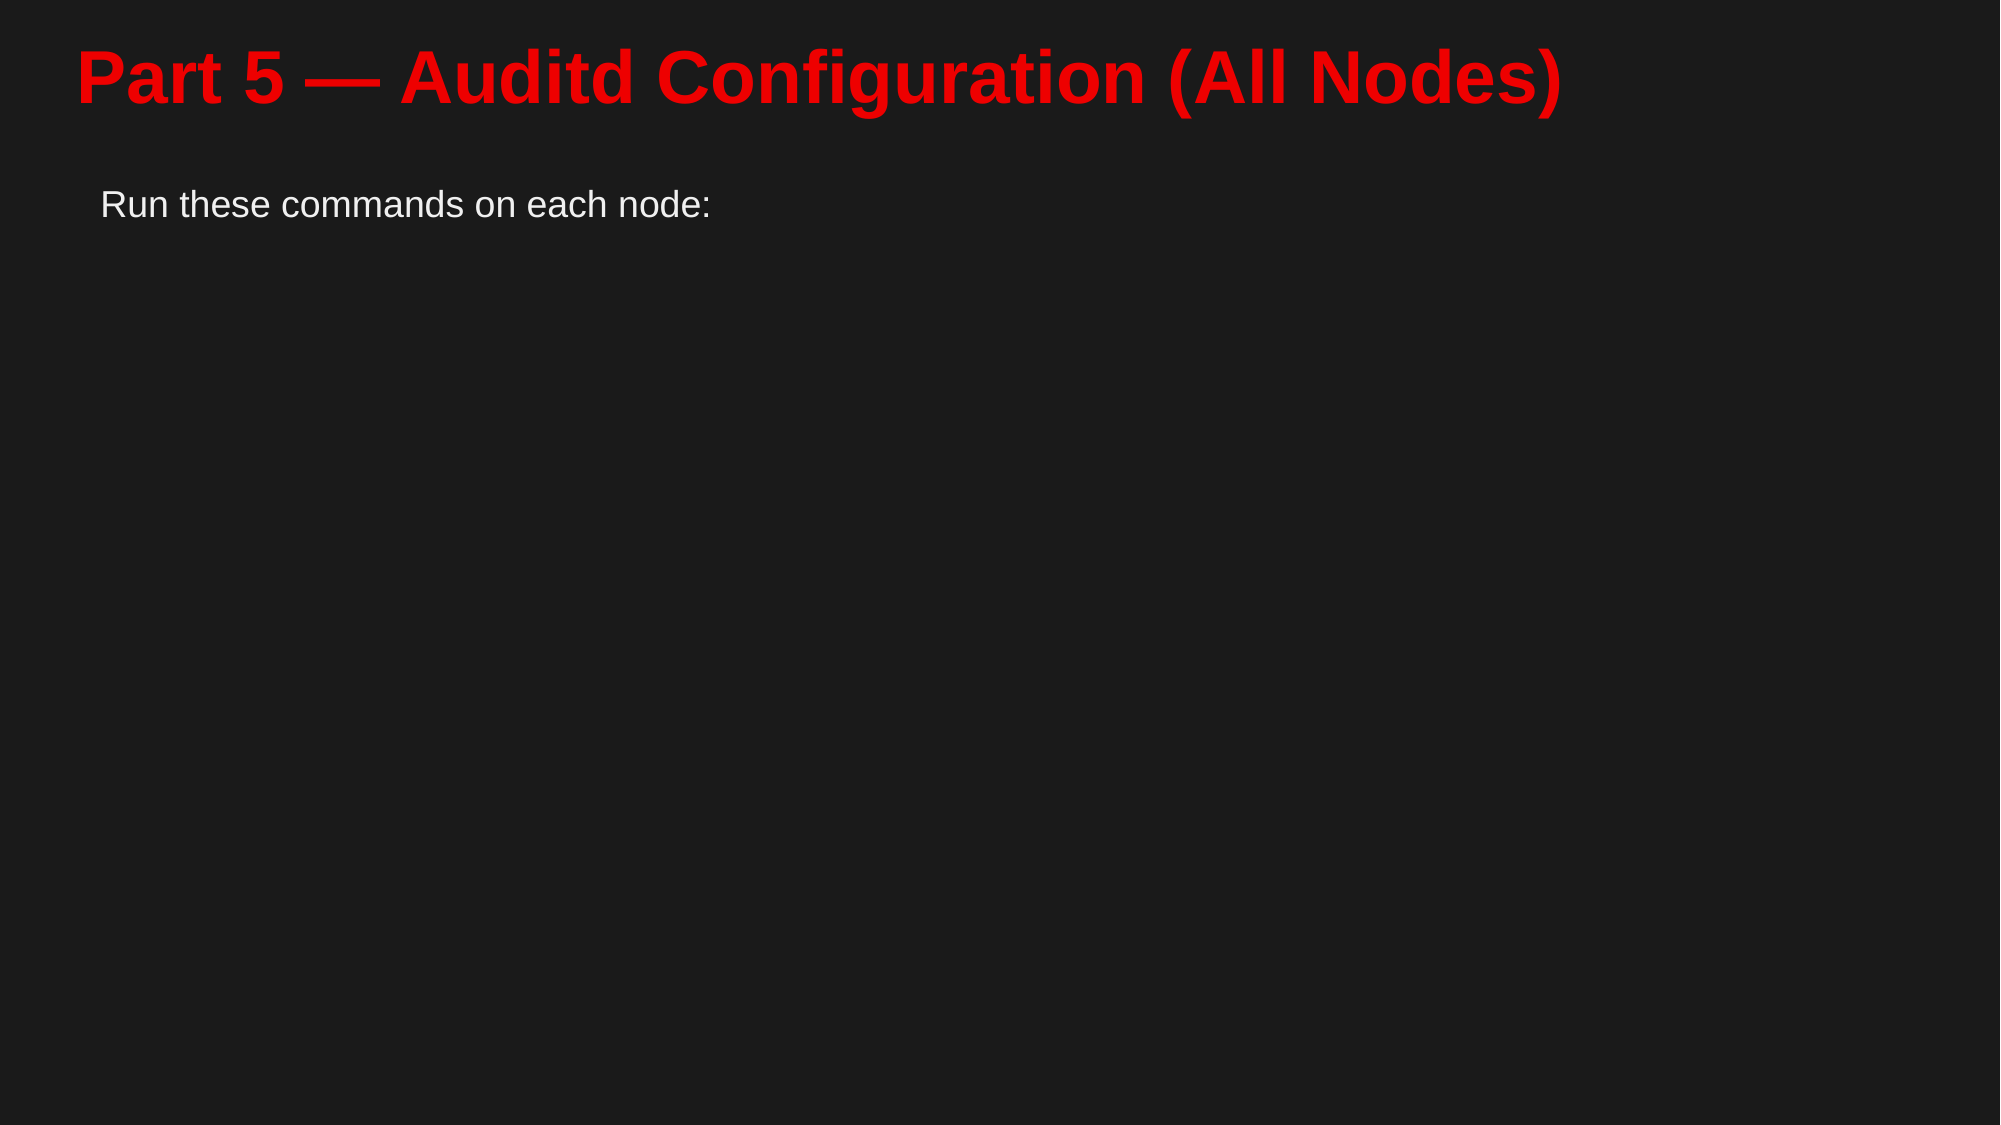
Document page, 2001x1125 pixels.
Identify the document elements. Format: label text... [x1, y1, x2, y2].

text_box Part 5 — Auditd Configuration (All Nodes) [59, 23, 1942, 154]
text_box Run these commands on each node: [59, 171, 1942, 1087]
